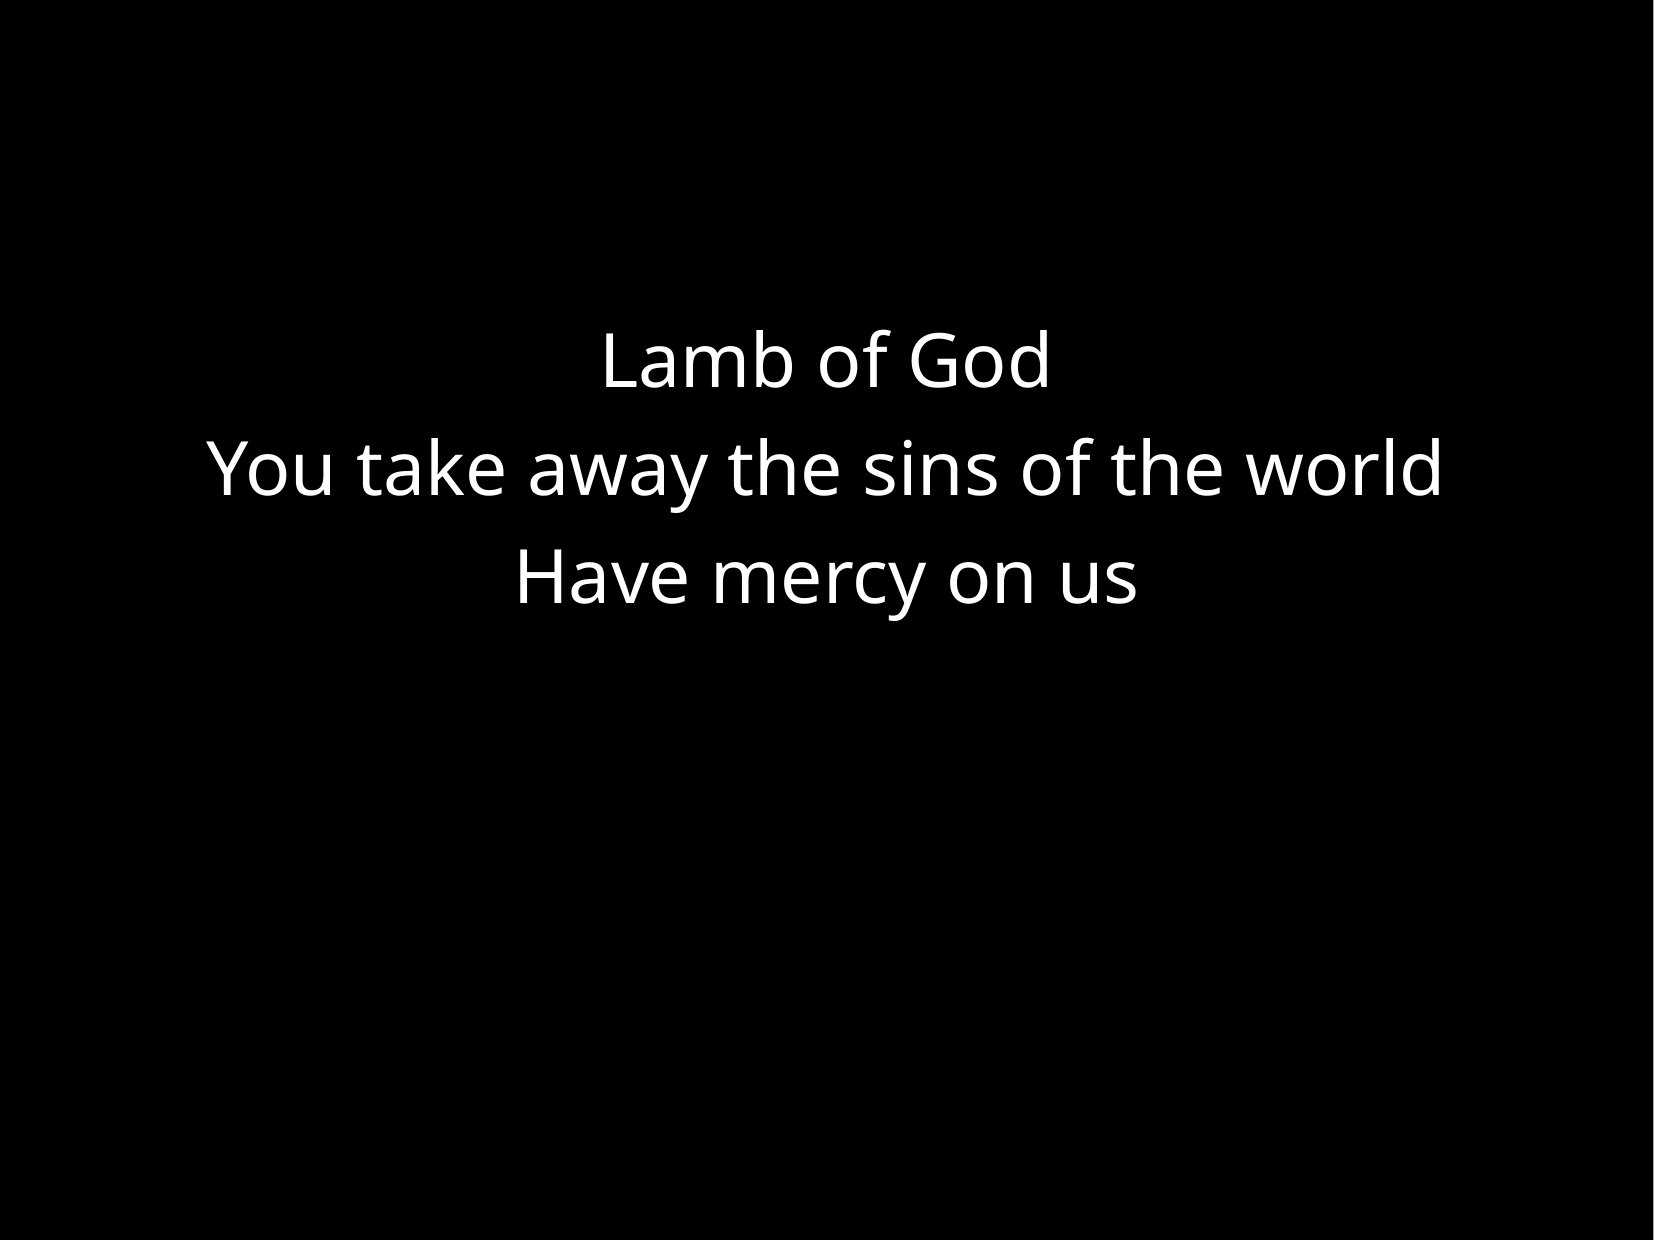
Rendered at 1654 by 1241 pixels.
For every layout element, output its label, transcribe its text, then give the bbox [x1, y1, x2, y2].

list Lamb of God You take away the sins of the world Have mercy on us [0, 307, 1654, 1241]
